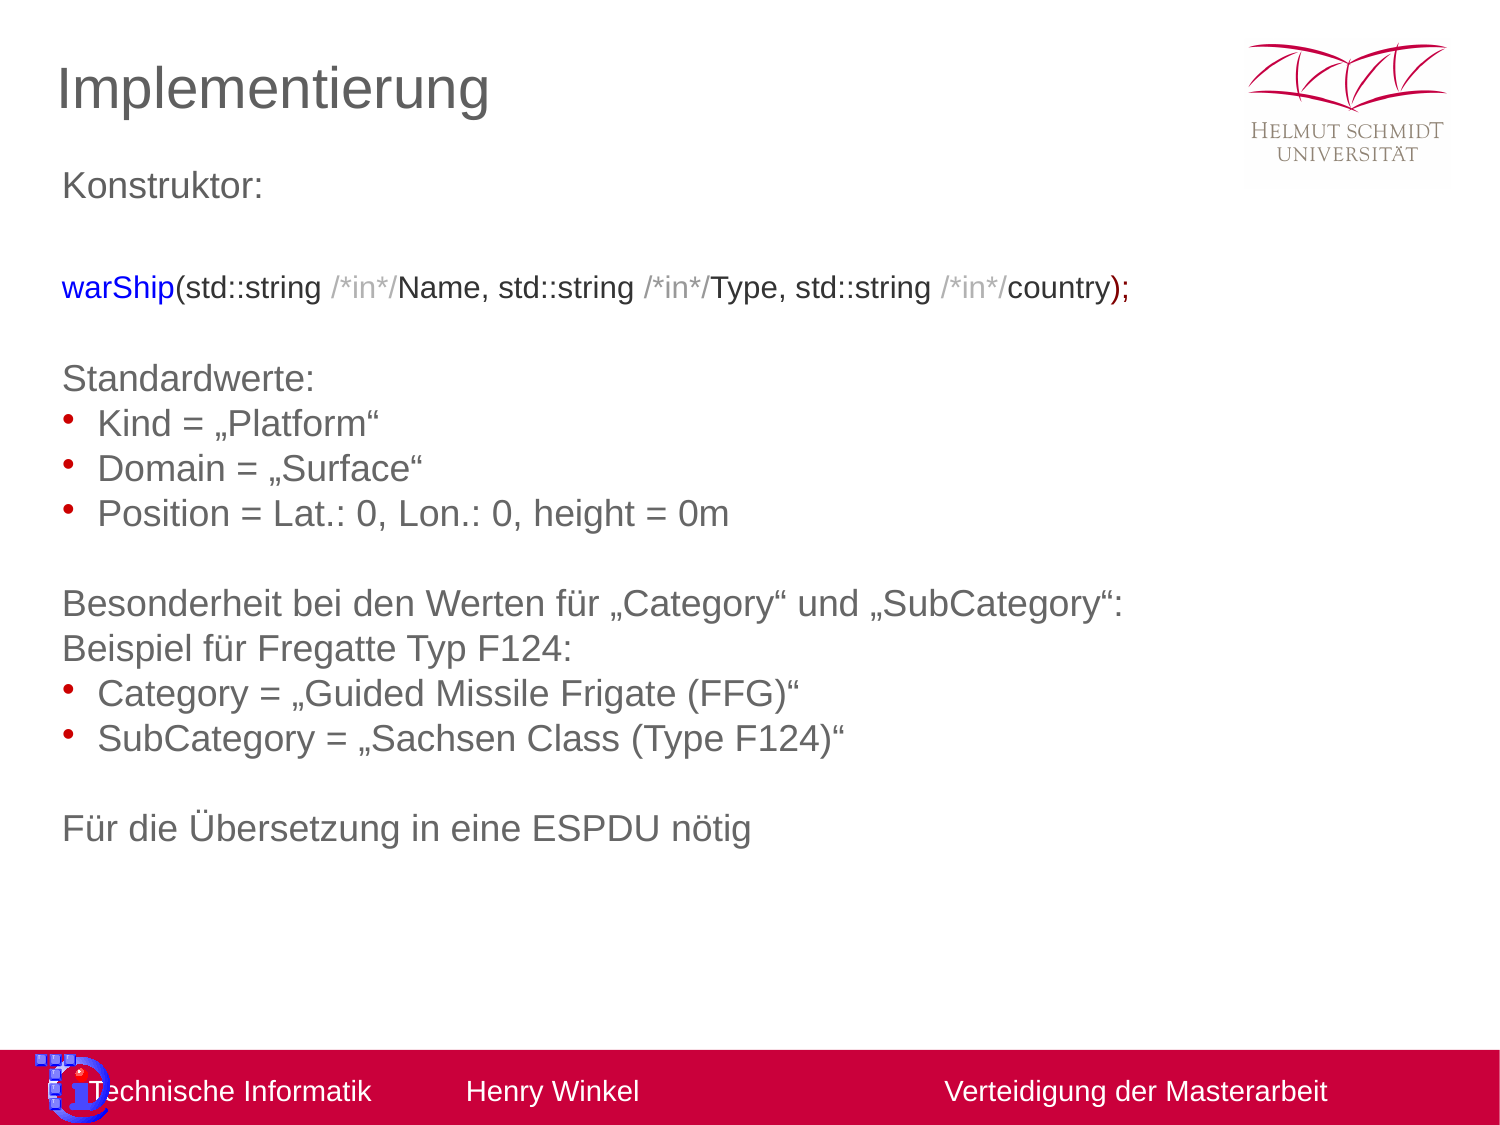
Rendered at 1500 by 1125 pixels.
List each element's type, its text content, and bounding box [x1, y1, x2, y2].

text_box warShip(std::string /*in*/Name, std::string /*in*/Type, std::string /*in*/country); [47, 259, 1323, 346]
text_box Implementierung [41, 42, 1223, 161]
picture [1244, 38, 1451, 189]
text_box Konstruktor: [47, 153, 414, 217]
text_box Standardwerte: Kind = „Platform“ Domain = „Surface“ Position = Lat.: 0, Lon.: 0, height = 0m Besonderheit bei den Werten für „Category“ und „SubCategory“: Beispiel für Fregatte Typ F124: Category = „Guided Missile Frigate (FFG)“ SubCategory = „Sachsen Class (Type F124)“ Für die Übersetzung in eine ESPDU nötig [47, 346, 1394, 697]
